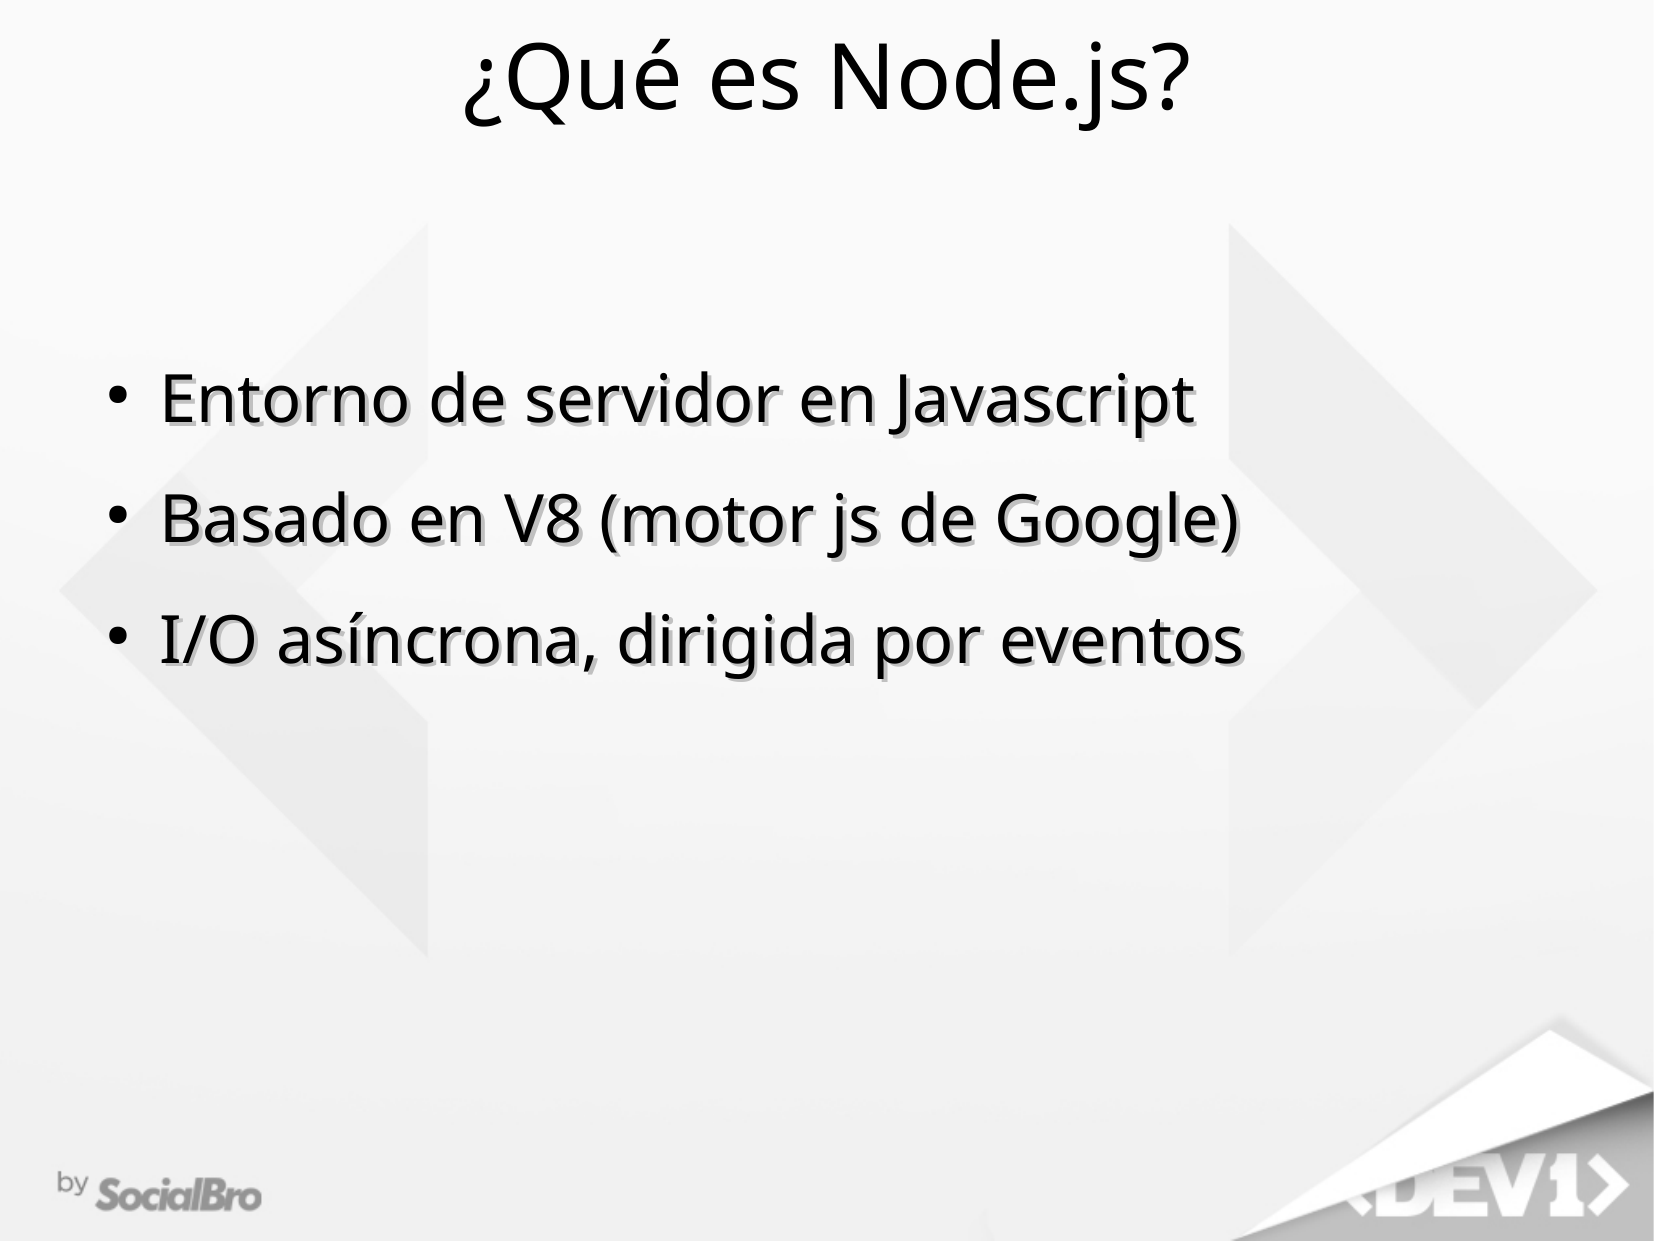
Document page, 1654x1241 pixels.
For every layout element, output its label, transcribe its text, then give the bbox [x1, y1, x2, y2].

title ¿Qué es Node.js? [88, 0, 1577, 148]
picture [0, 0, 1654, 1241]
list Entorno de servidor en Javascript Basado en V8 (motor js de Google) I/O asíncrona, dirigida por eventos [88, 231, 1571, 951]
